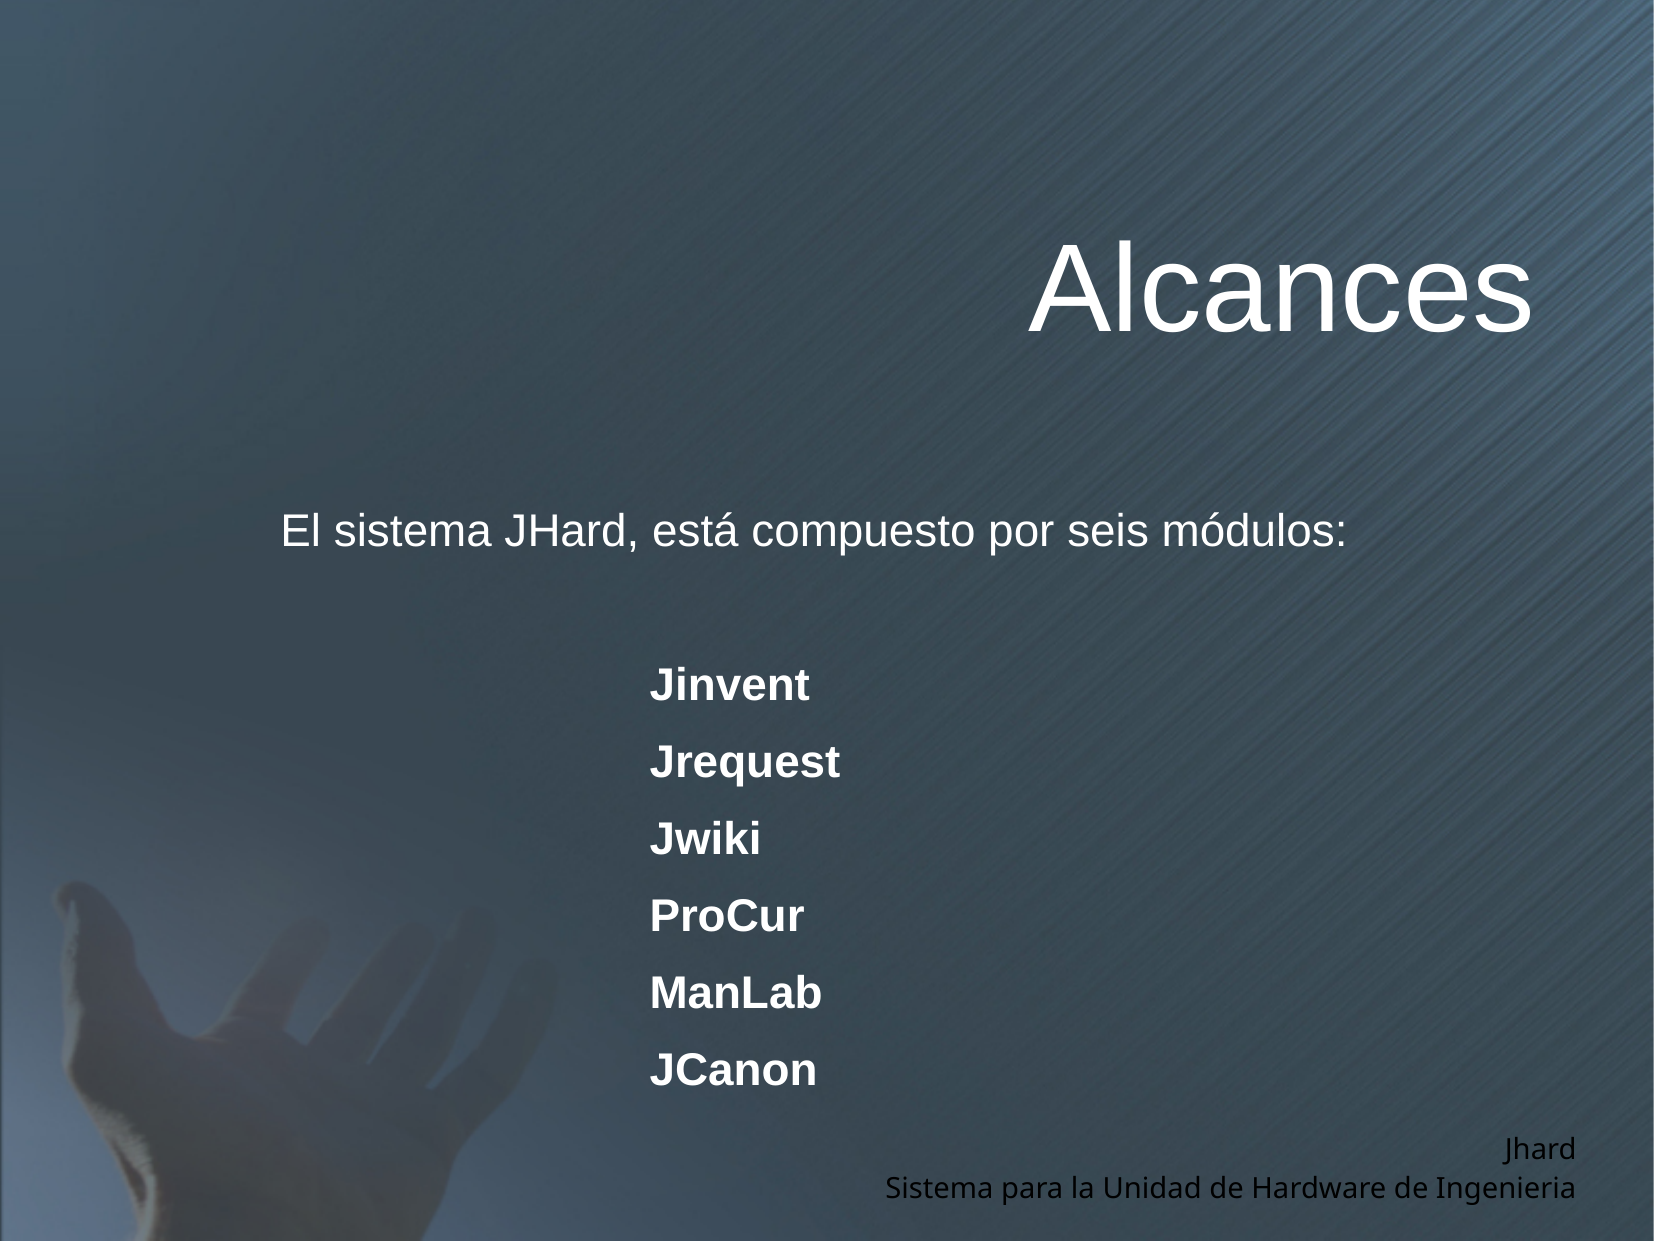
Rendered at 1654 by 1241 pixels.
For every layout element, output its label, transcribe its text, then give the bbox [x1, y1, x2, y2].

title Alcances [584, 191, 1536, 384]
picture [0, 0, 1654, 1241]
text_box El sistema JHard, está compuesto por seis módulos: Jinvent Jrequest Jwiki ProCur ManLab JCanon [265, 472, 1565, 1093]
